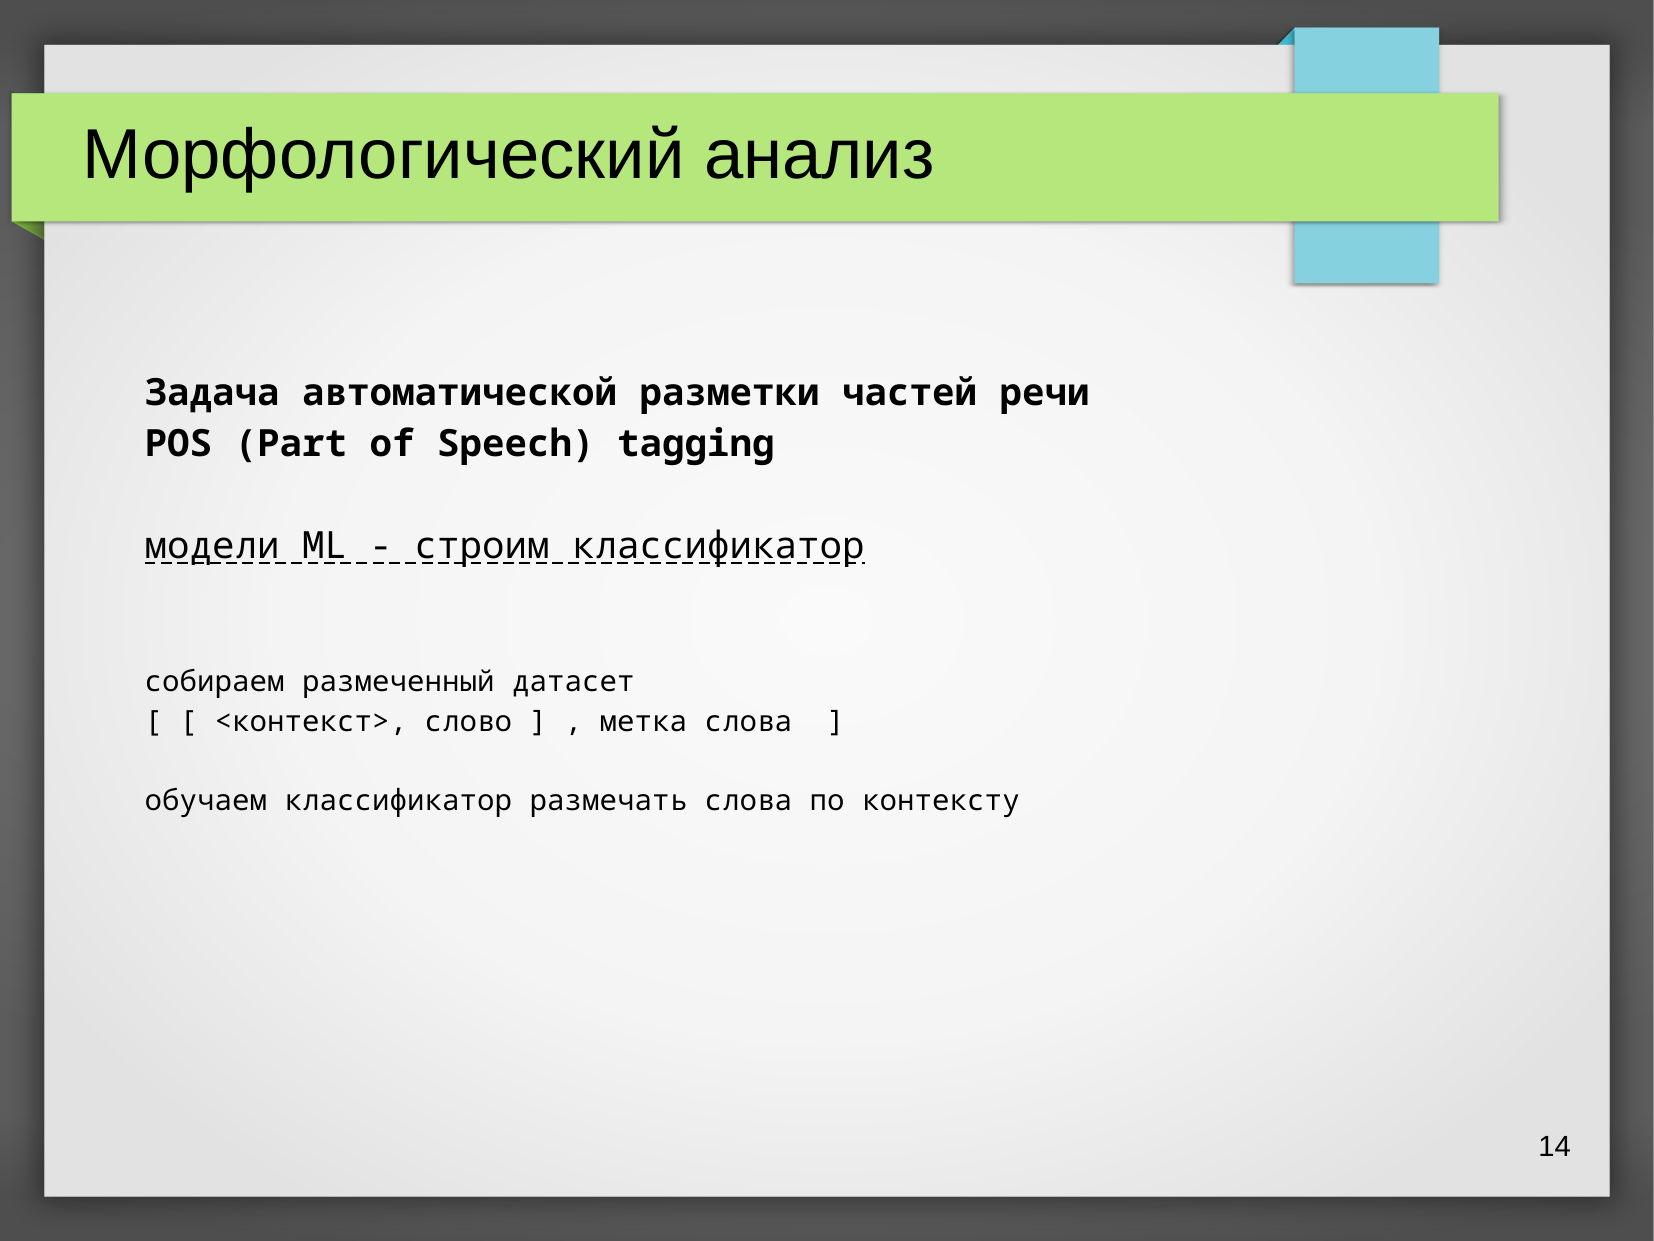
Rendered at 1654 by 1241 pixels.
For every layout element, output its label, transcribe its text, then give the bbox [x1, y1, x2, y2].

title Морфологический анализ [82, 114, 993, 194]
text_box Задача автоматической разметки частей речи POS (Part of Speech) tagging модели ML - строим классификатор собираем размеченный датасет [ [ <контекст>, слово ] , метка слова ] обучаем классификатор размечать слова по контексту [129, 358, 1335, 851]
picture [0, 0, 1654, 1241]
